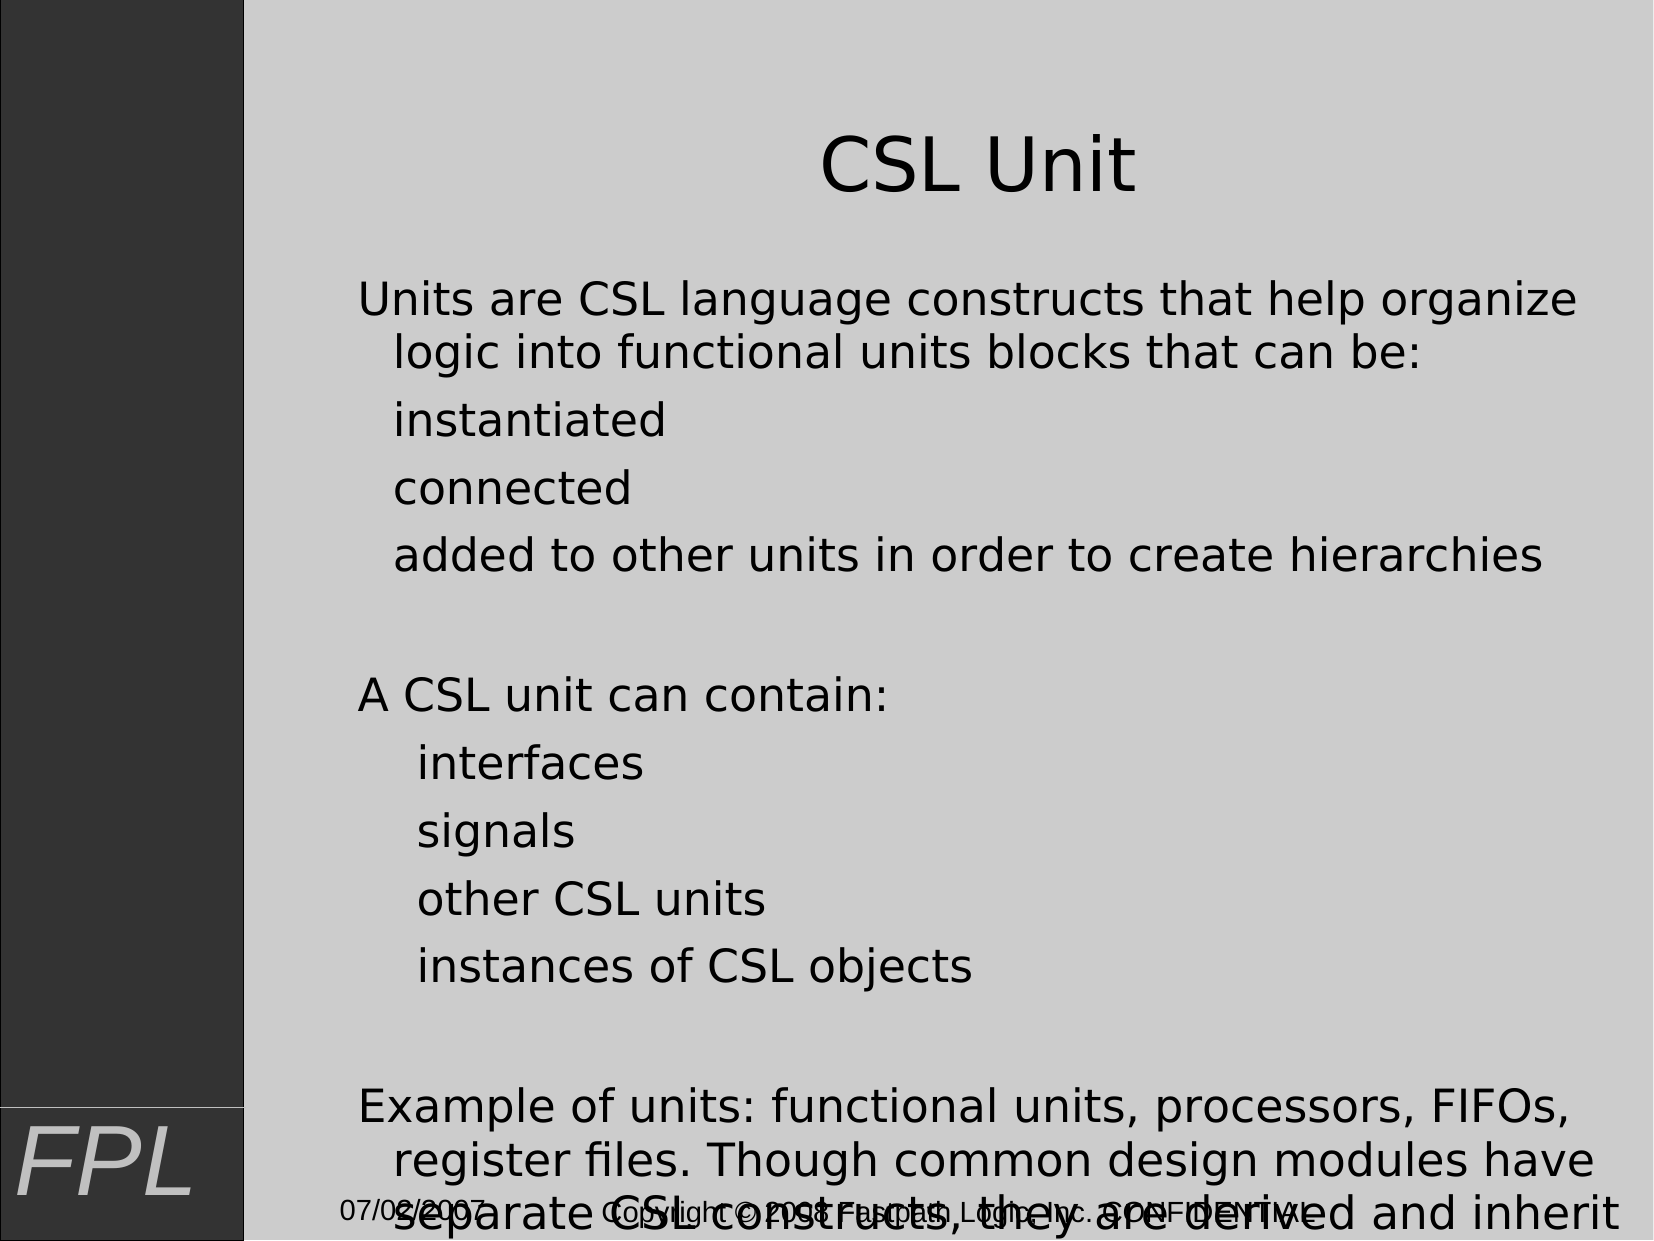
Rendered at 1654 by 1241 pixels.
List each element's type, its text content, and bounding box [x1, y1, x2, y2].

title CSL Unit [427, 57, 1530, 272]
list Units are CSL language constructs that help organize logic into functional units blocks that can be: instantiated connected added to other units in order to create hierarchies A CSL unit can contain: interfaces signals other CSL units instances of CSL objects Example of units: functional units, processors, FIFOs, register files. Though common design modules have separate CSL constructs, they are derived and inherit all proprieties and structures from the unit object [322, 272, 1635, 1241]
